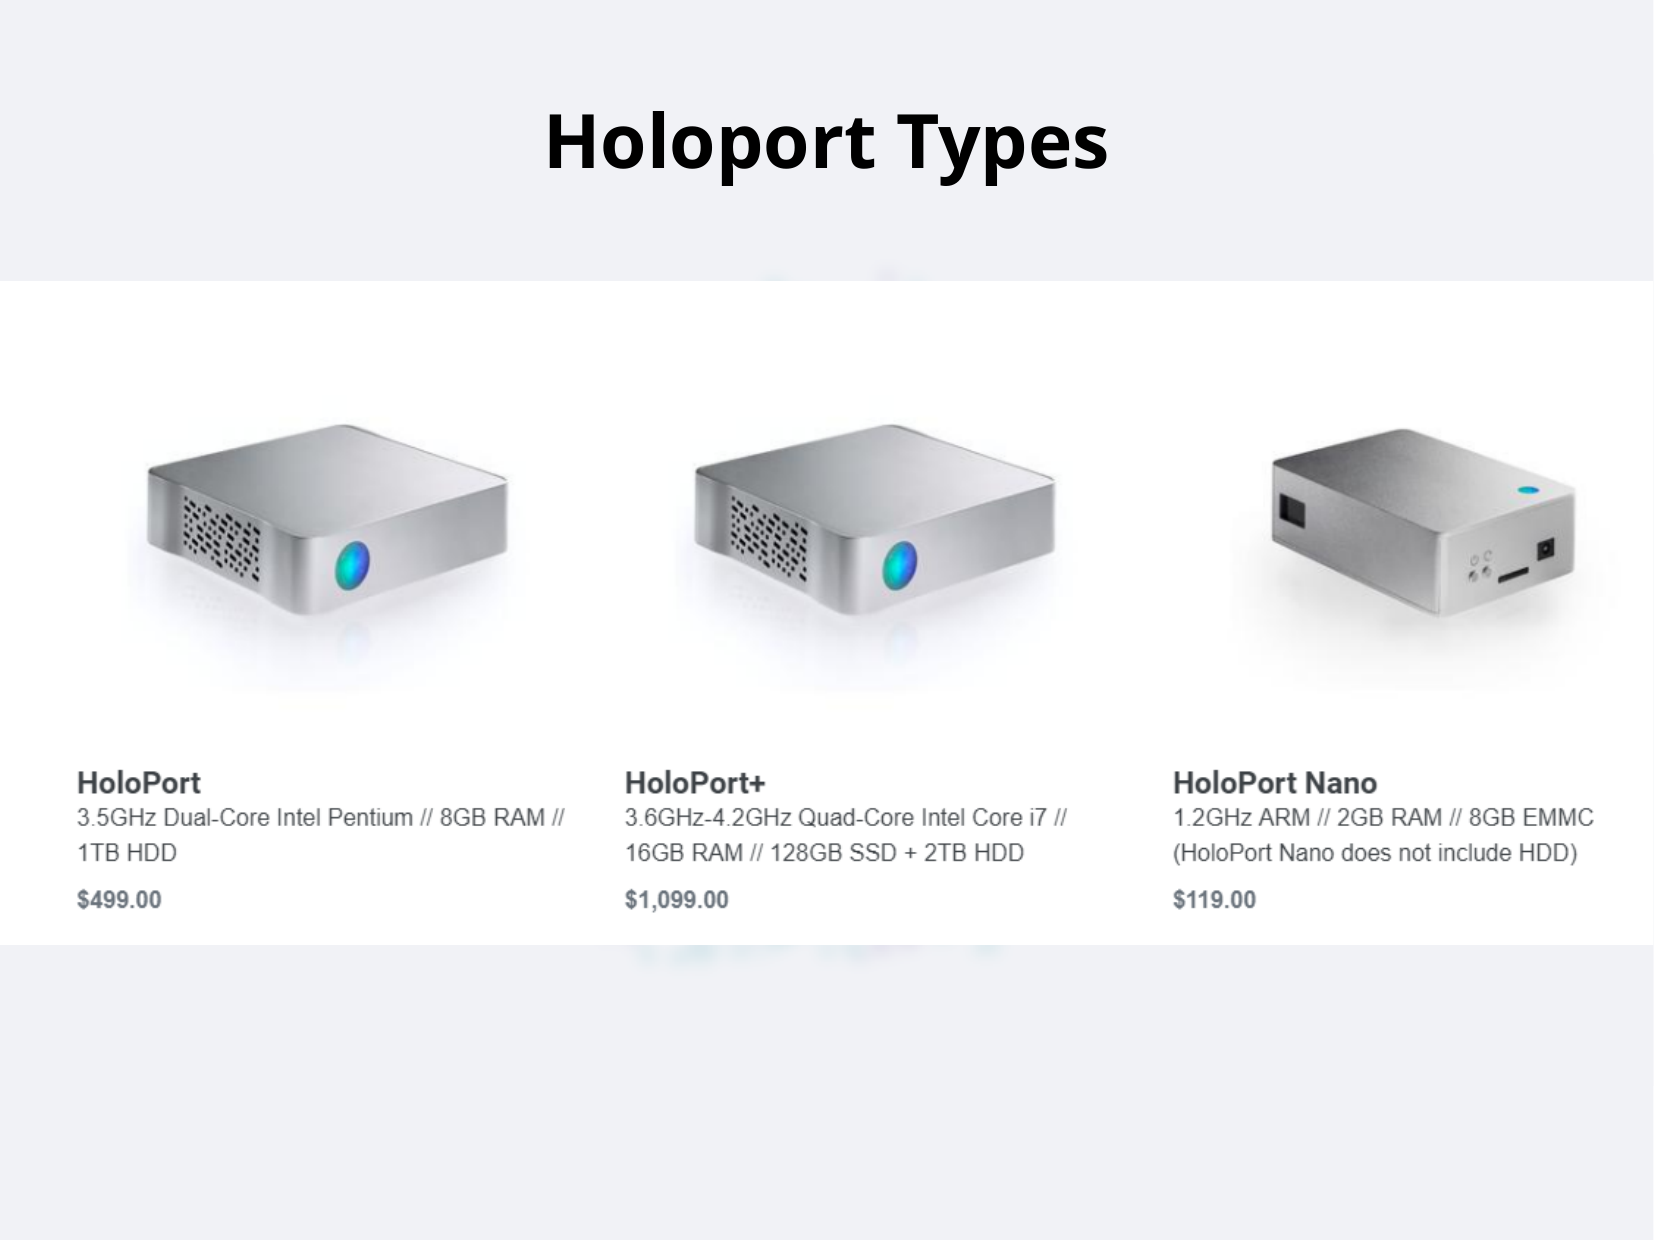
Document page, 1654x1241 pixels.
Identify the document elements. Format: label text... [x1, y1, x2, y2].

picture [0, 154, 1654, 1086]
title Holoport Types [82, 35, 1571, 243]
